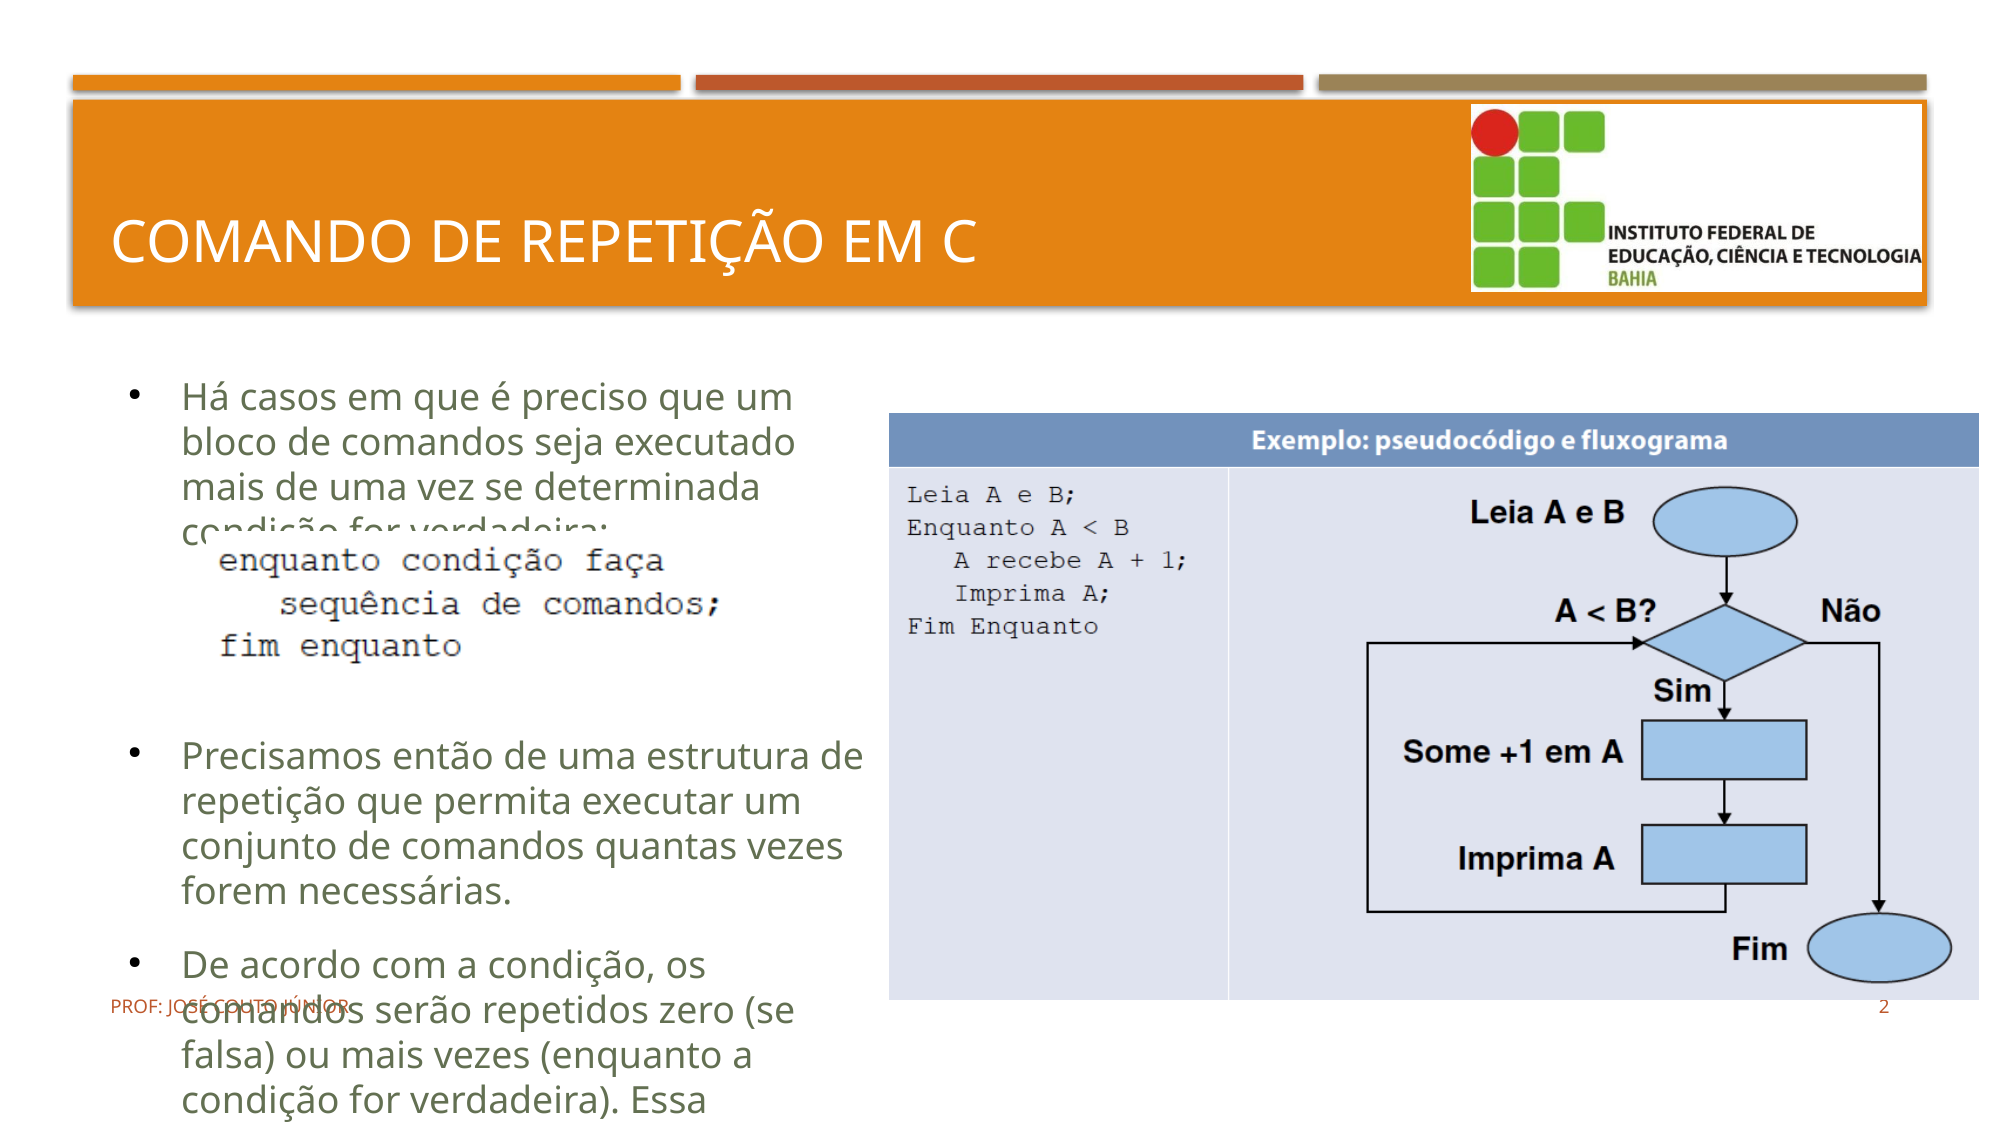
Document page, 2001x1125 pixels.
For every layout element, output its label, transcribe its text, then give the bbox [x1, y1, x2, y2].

picture [889, 413, 1979, 1000]
list Há casos em que é preciso que um bloco de comandos seja executado mais de uma vez se determinada condição for verdadeira: Precisamos então de uma estrutura de repetição que permita executar um conjunto de comandos quantas vezes forem necessárias. De acordo com a condição, os comandos serão repetidos zero (se falsa) ou mais vezes (enquanto a condição for verdadeira). Essa estrutura normalmente é denominada laço ou loop. [95, 365, 886, 962]
picture [1471, 104, 1922, 292]
picture [206, 531, 739, 680]
footer Prof: José Couto Júnior [95, 976, 1230, 1037]
title Comando de repetição em C [95, 119, 1471, 282]
